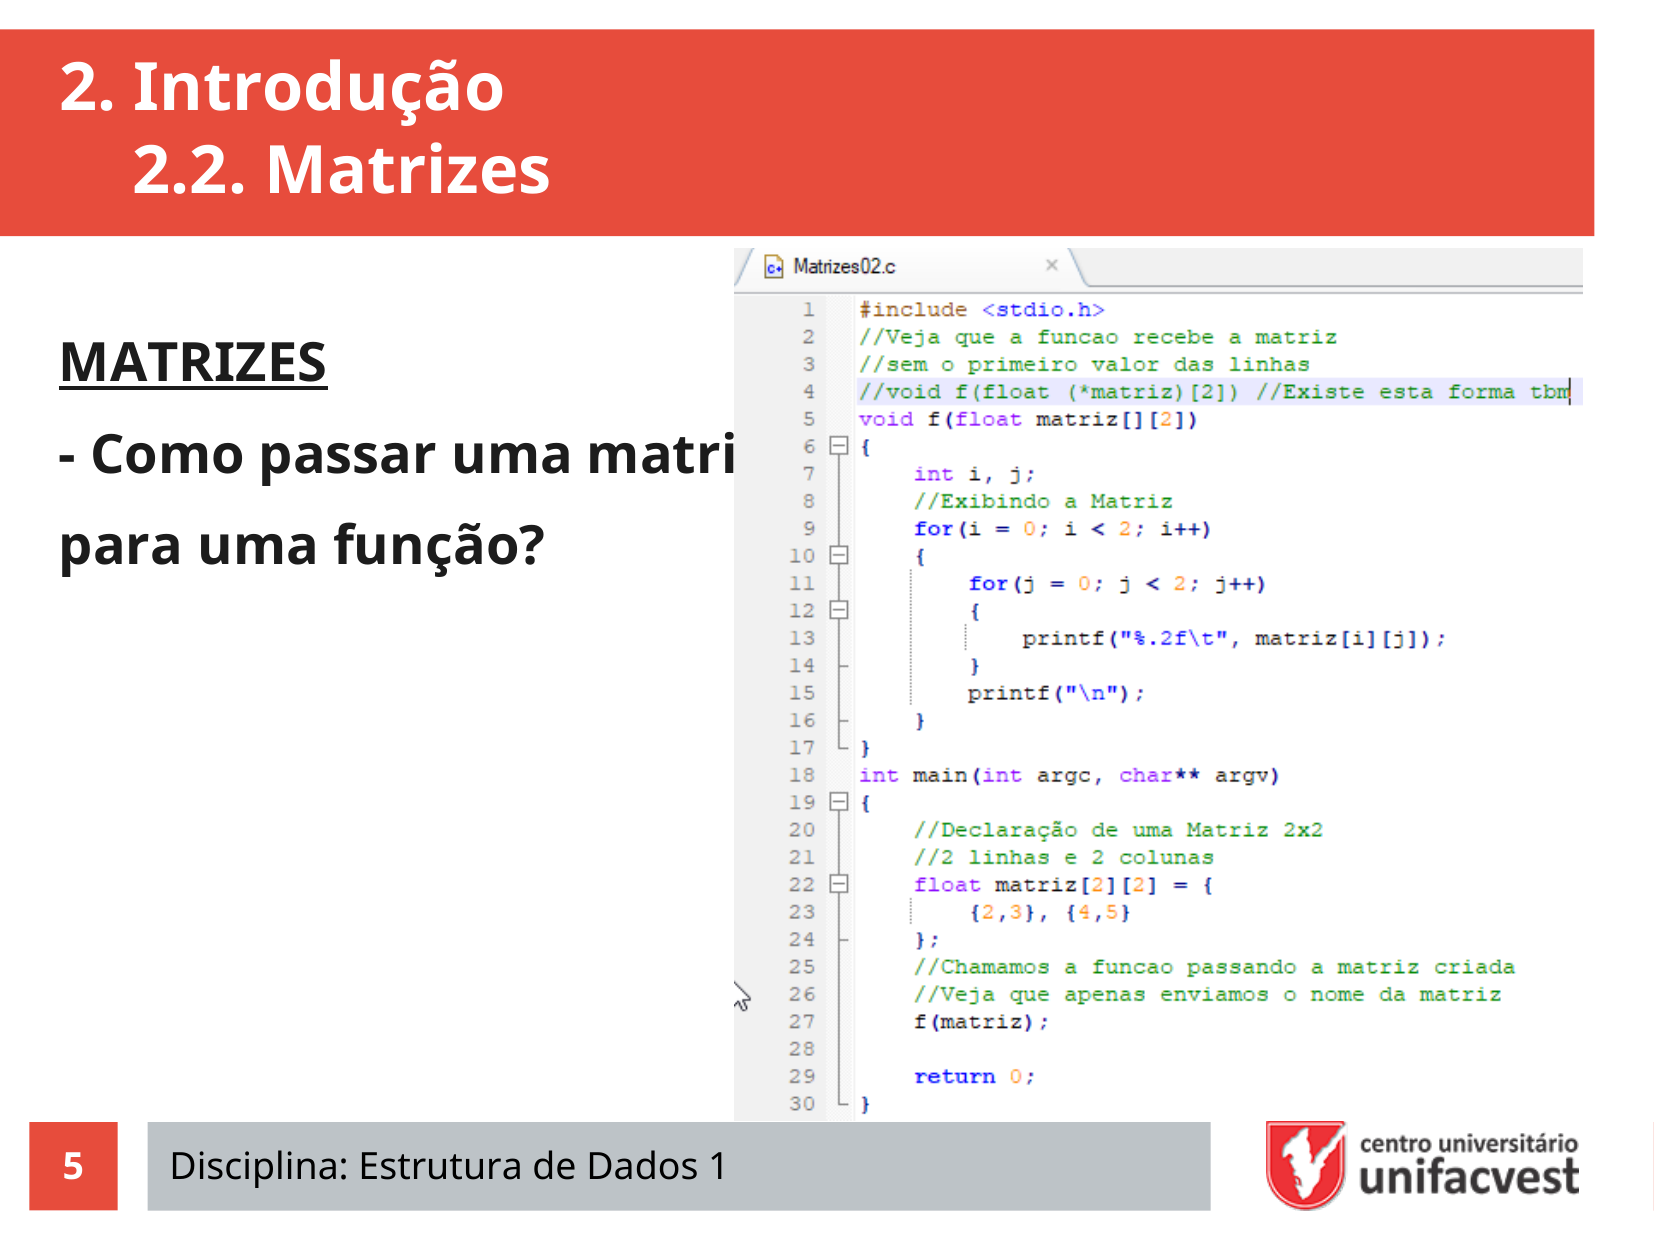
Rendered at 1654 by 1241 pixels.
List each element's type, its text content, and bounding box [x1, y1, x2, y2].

title 2. Introdução 2.2. Matrizes [59, 59, 1595, 207]
text_box [1238, 1120, 1654, 1212]
text_box Disciplina: Estrutura de Dados 1 [154, 1132, 1205, 1196]
list MATRIZES - Como passar uma matriz para uma função? [59, 324, 734, 1093]
picture [734, 248, 1583, 1211]
